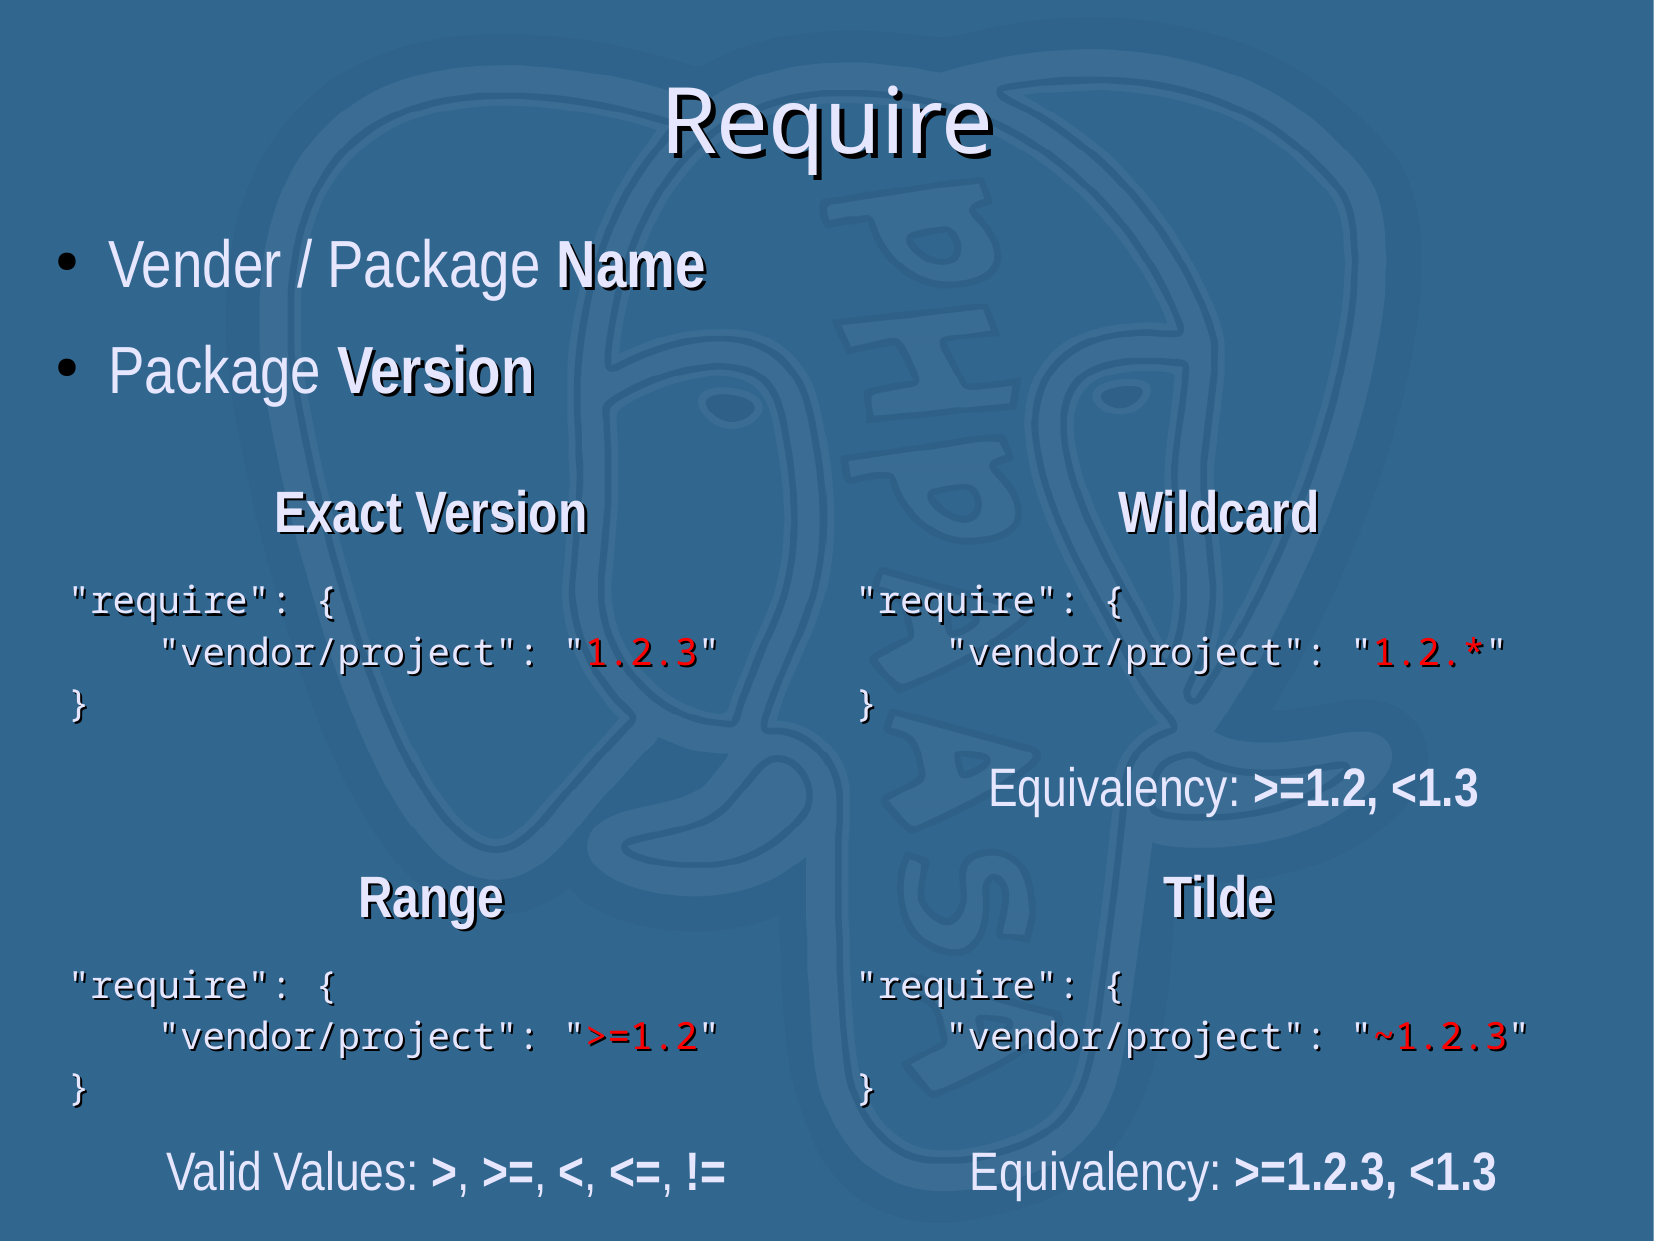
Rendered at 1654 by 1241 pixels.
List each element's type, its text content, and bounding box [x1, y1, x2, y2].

picture [0, 0, 1654, 1241]
list Range "require": { "vendor/project": ">=1.2" } Valid Values: >, >=, <, <=, != [37, 862, 826, 1201]
list Wildcard "require": { "vendor/project": "1.2.*" } Equivalency: >=1.2, <1.3 [825, 477, 1613, 816]
list Tilde "require": { "vendor/project": "~1.2.3" } Equivalency: >=1.2.3, <1.3 [826, 862, 1613, 1201]
list Exact Version "require": { "vendor/project": "1.2.3" } [37, 477, 825, 816]
title Require [82, 49, 1571, 188]
list Vender / Package Name Package Version [37, 225, 1613, 413]
